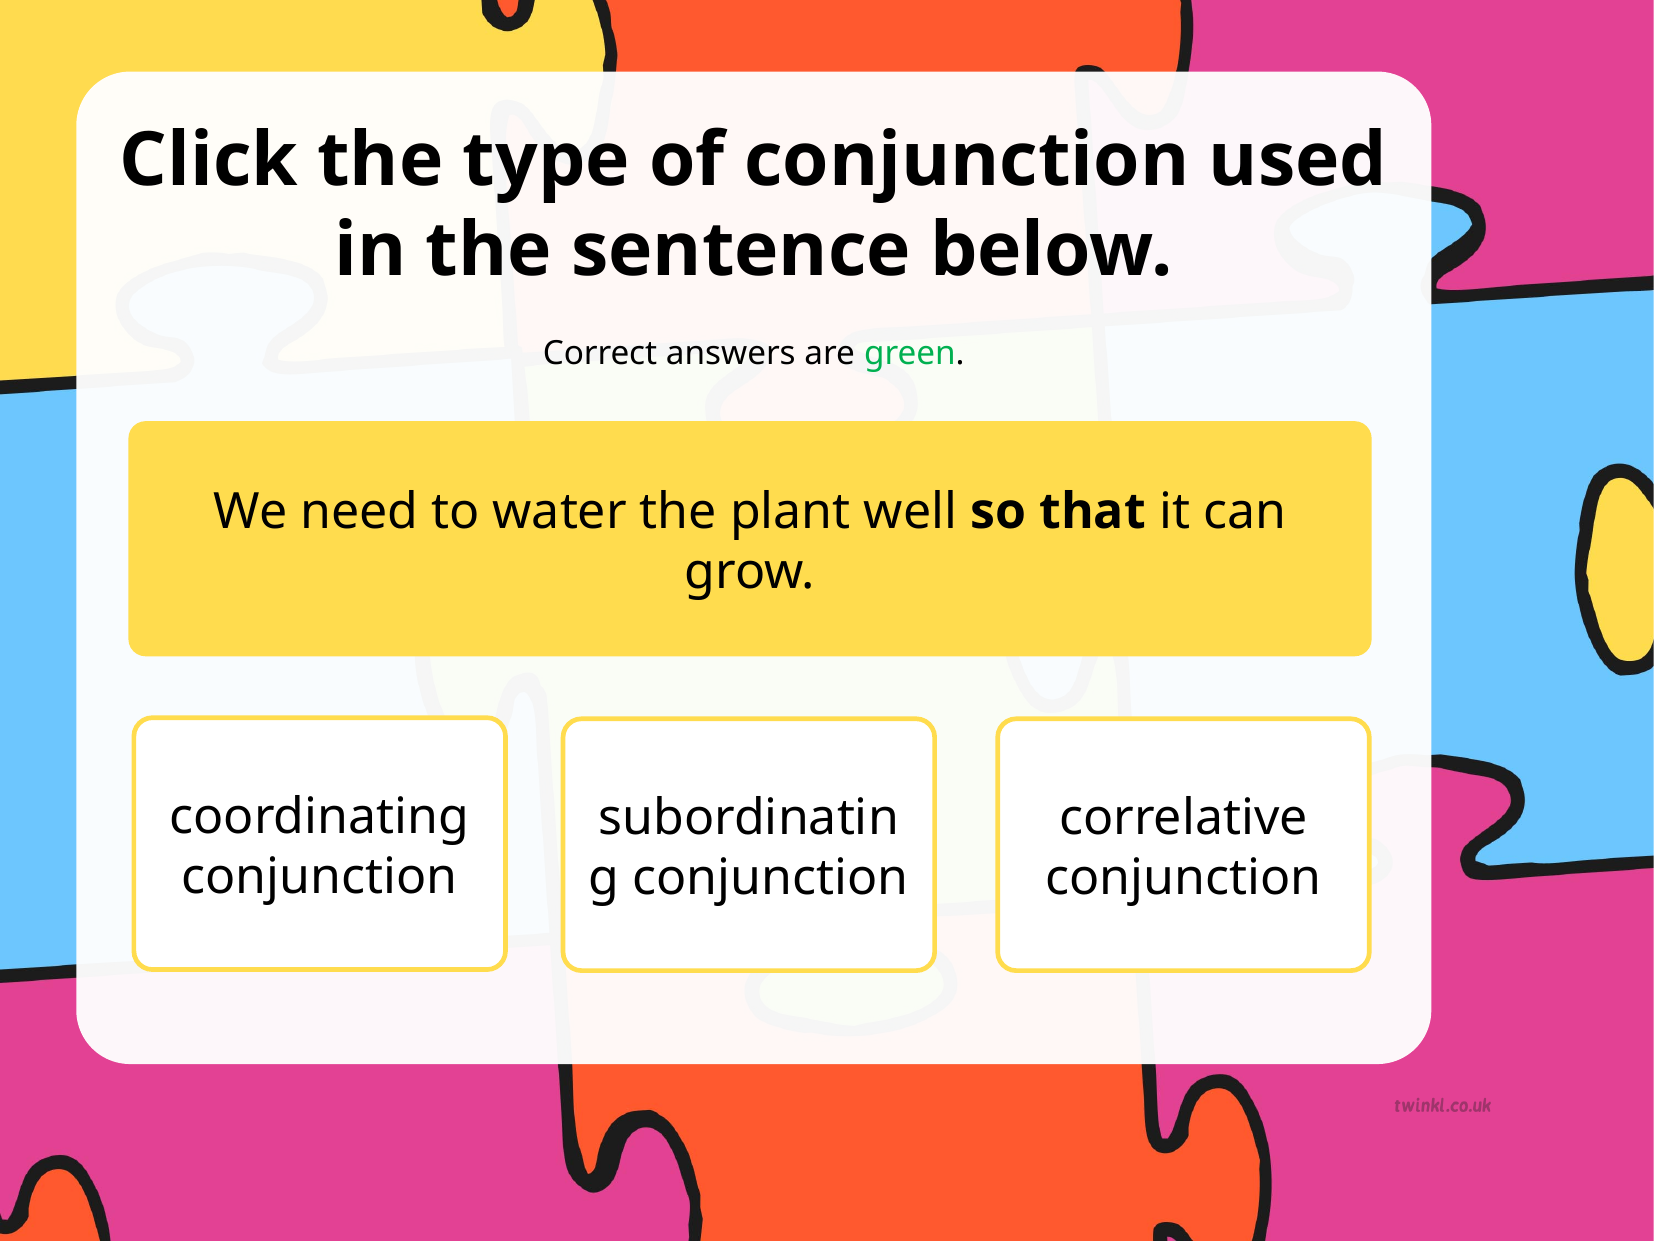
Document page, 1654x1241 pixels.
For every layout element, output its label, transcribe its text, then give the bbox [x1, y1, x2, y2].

text_box We need to water the plant well so that it can grow. [128, 421, 1372, 657]
text_box correlative conjunction [997, 718, 1370, 971]
text_box subordinating conjunction [563, 718, 935, 971]
picture [0, 0, 1654, 1241]
text_box Click the type of conjunction used in the sentence below. Correct answers are green. [76, 71, 1432, 1065]
text_box coordinating conjunction [133, 717, 506, 970]
